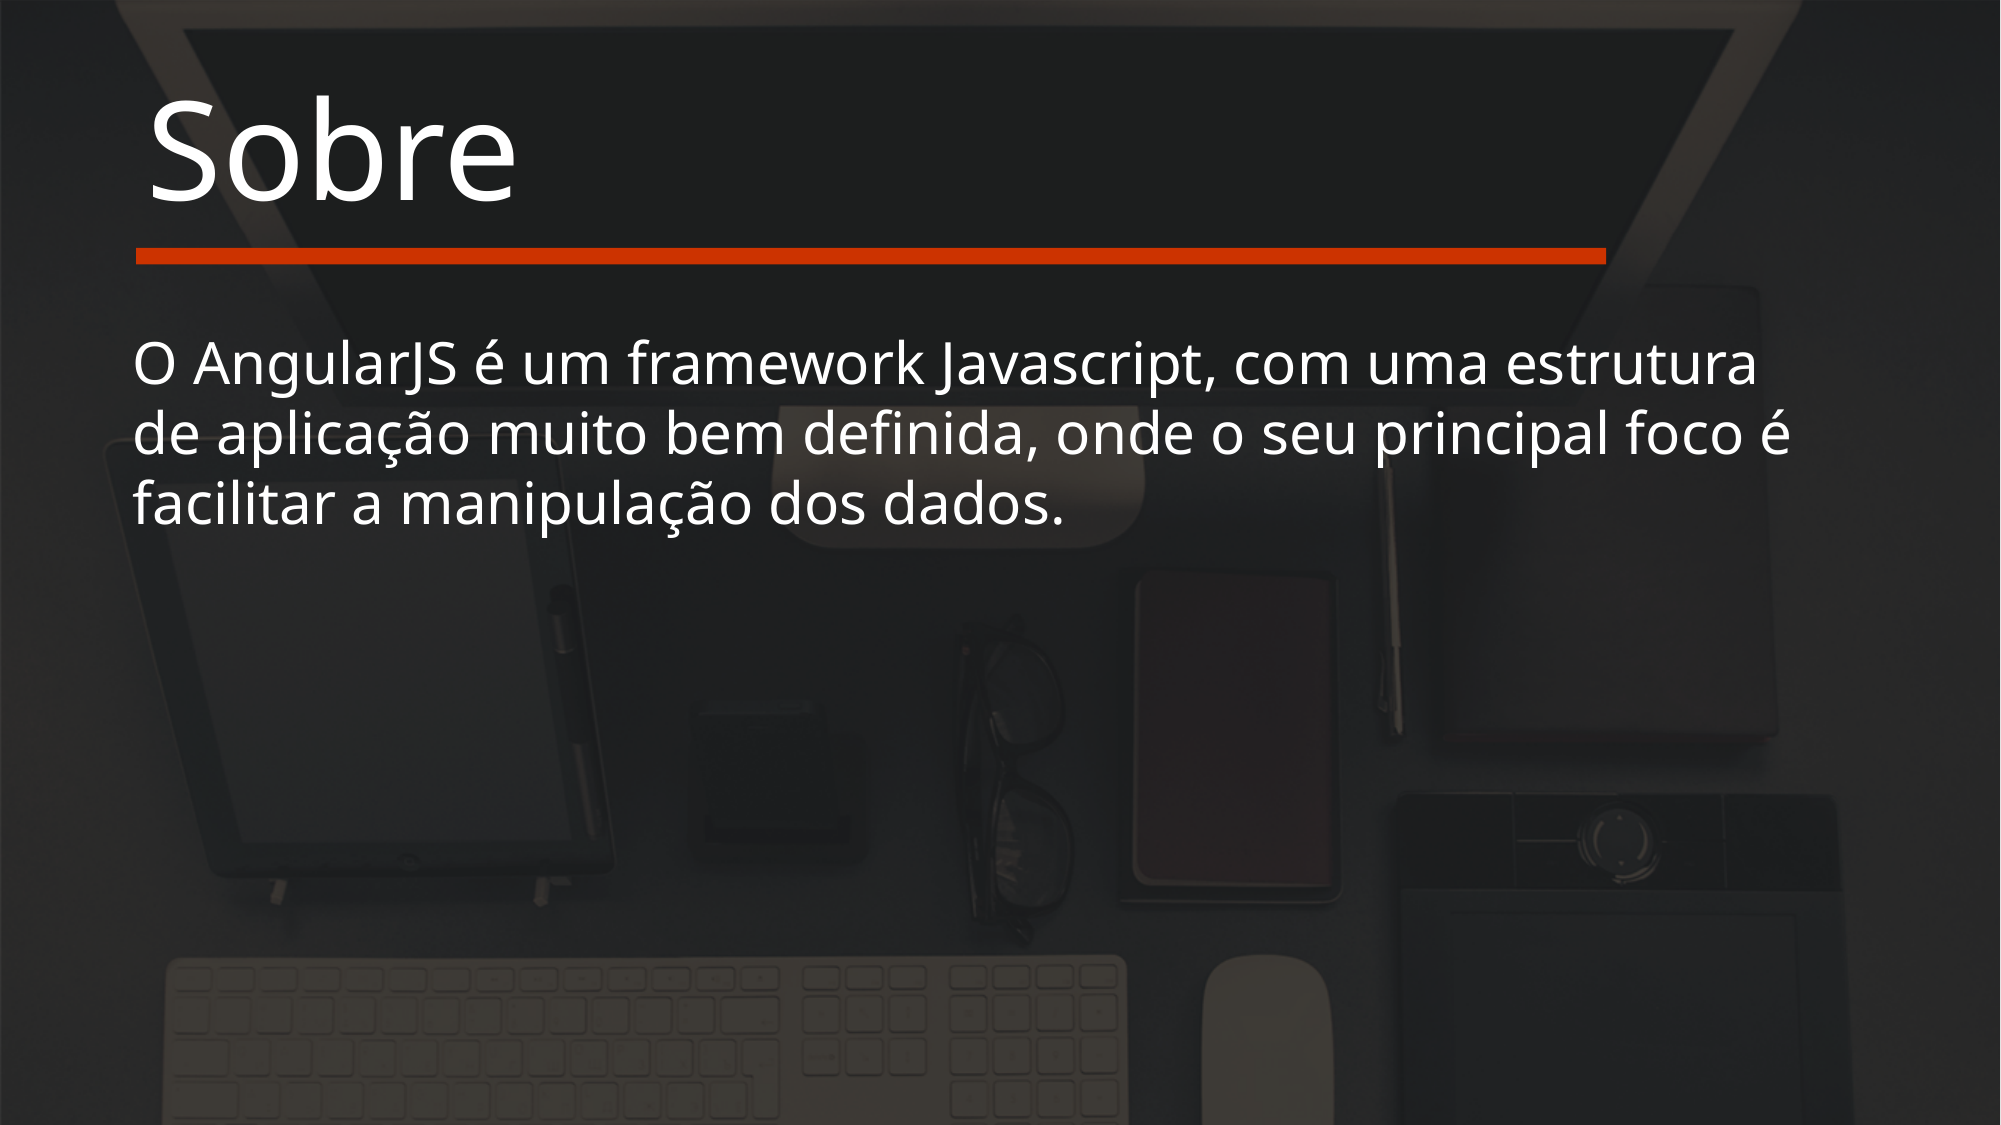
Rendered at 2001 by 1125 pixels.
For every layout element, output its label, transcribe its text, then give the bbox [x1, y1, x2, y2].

text_box Sobre [132, 47, 780, 265]
picture [0, 0, 2001, 1125]
text_box [136, 247, 1607, 265]
text_box O AngularJS é um framework Javascript, com uma estrutura de aplicação muito bem definida, onde o seu principal foco é facilitar a manipulação dos dados. [82, 318, 1836, 775]
